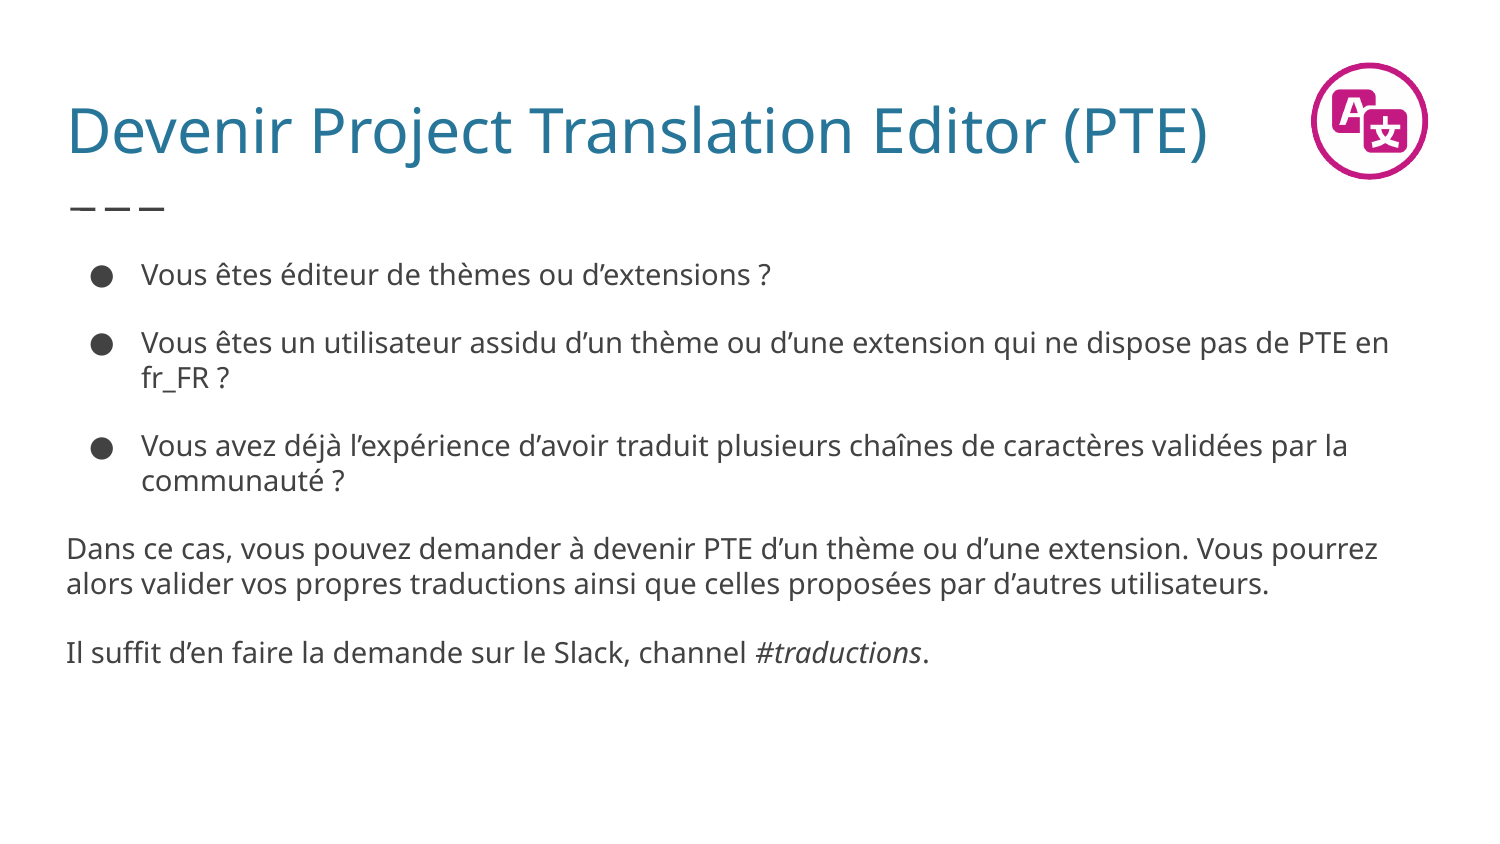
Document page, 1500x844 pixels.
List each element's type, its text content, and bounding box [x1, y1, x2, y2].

list Vous êtes éditeur de thèmes ou d’extensions ? Vous êtes un utilisateur assidu d’un thème ou d’une extension qui ne dispose pas de PTE en fr_FR ? Vous avez déjà l’expérience d’avoir traduit plusieurs chaînes de caractères validées par la communauté ? Dans ce cas, vous pouvez demander à devenir PTE d’un thème ou d’une extension. Vous pourrez alors valider vos propres traductions ainsi que celles proposées par d’autres utilisateurs. Il suffit d’en faire la demande sur le Slack, channel #traductions. [51, 240, 1449, 750]
title Devenir Project Translation Editor (PTE) [51, 61, 1290, 182]
picture [1290, 54, 1449, 188]
